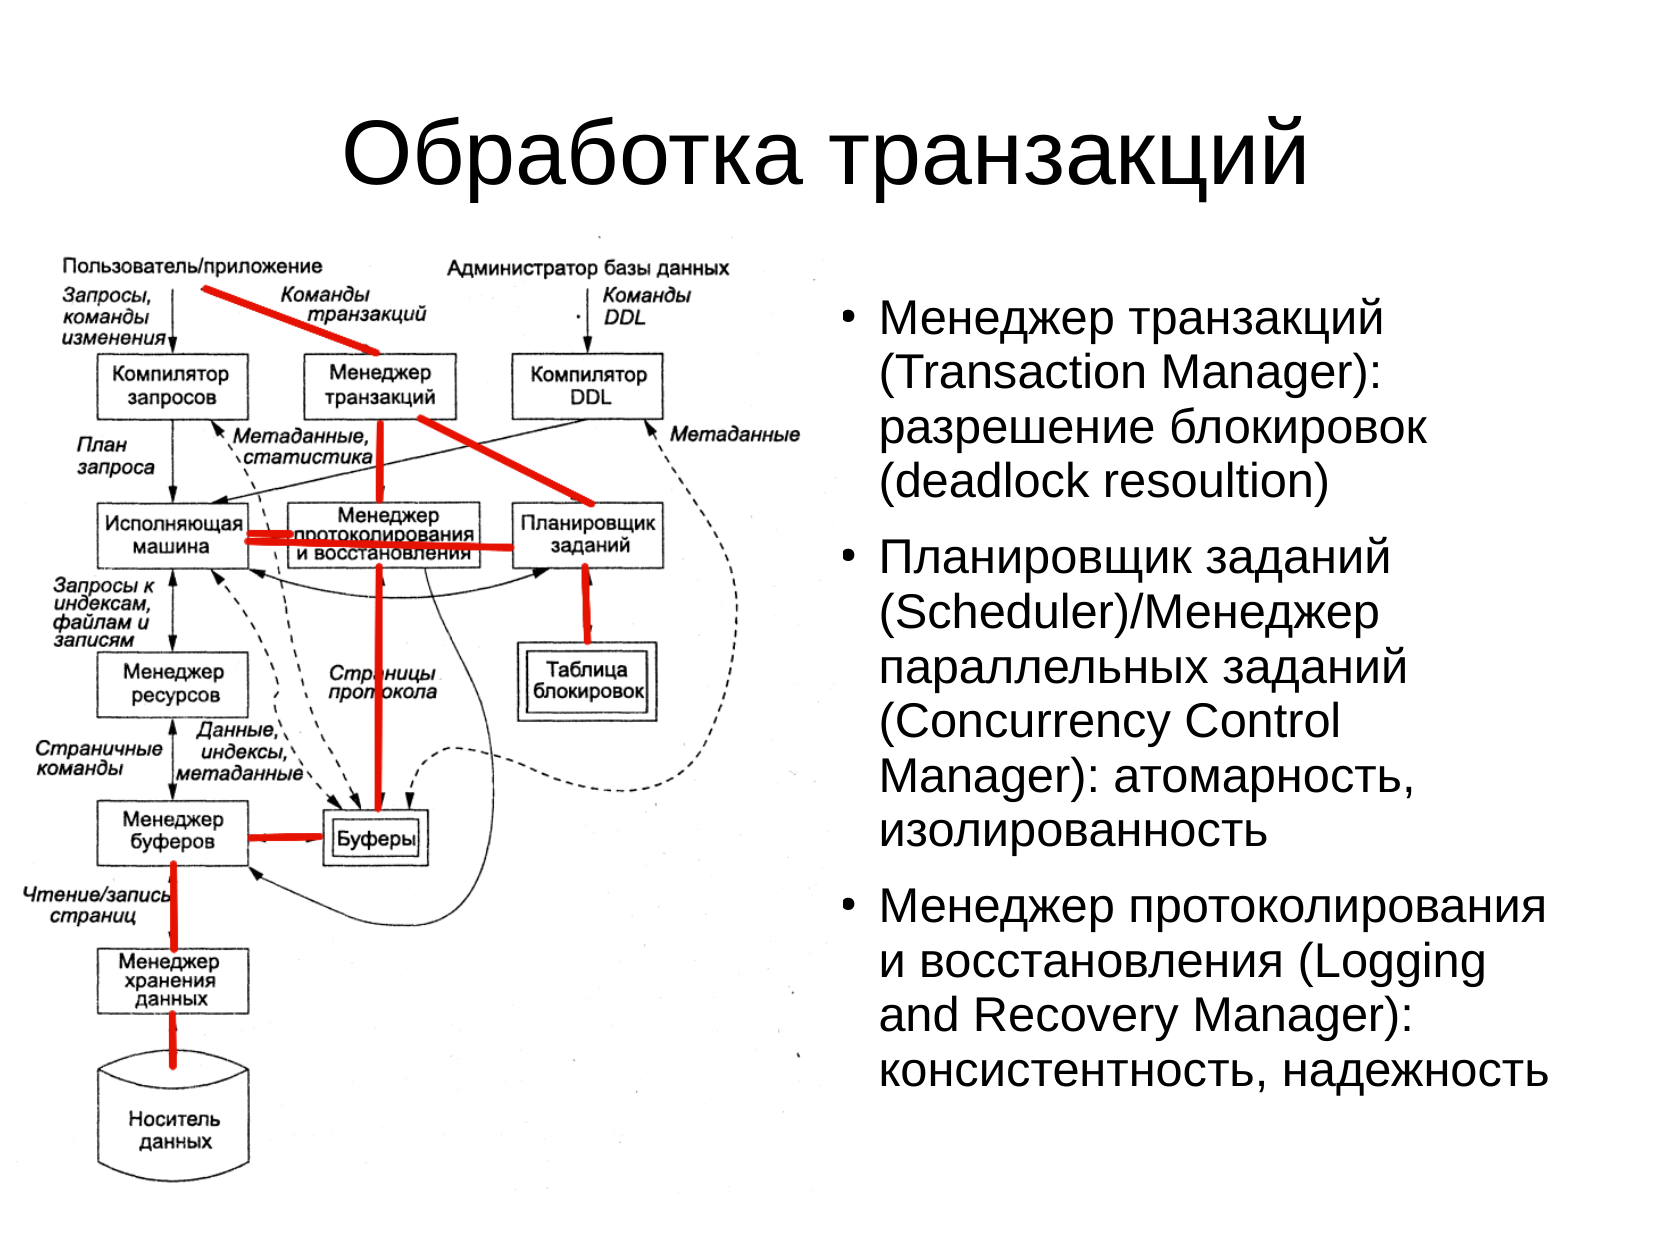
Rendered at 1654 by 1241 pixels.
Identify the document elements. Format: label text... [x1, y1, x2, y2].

title Обработка транзакций [82, 49, 1571, 257]
picture [11, 236, 843, 1193]
list Менеджер транзакций (Transaction Manager): разрешение блокировок (deadlock resoultion) Планировщик заданий (Scheduler)/Менеджер параллельных заданий (Concurrency Control Manager): атомарность, изолированность Менеджер протоколирования и восстановления (Logging and Recovery Manager): консистентность, надежность [843, 290, 1571, 1182]
